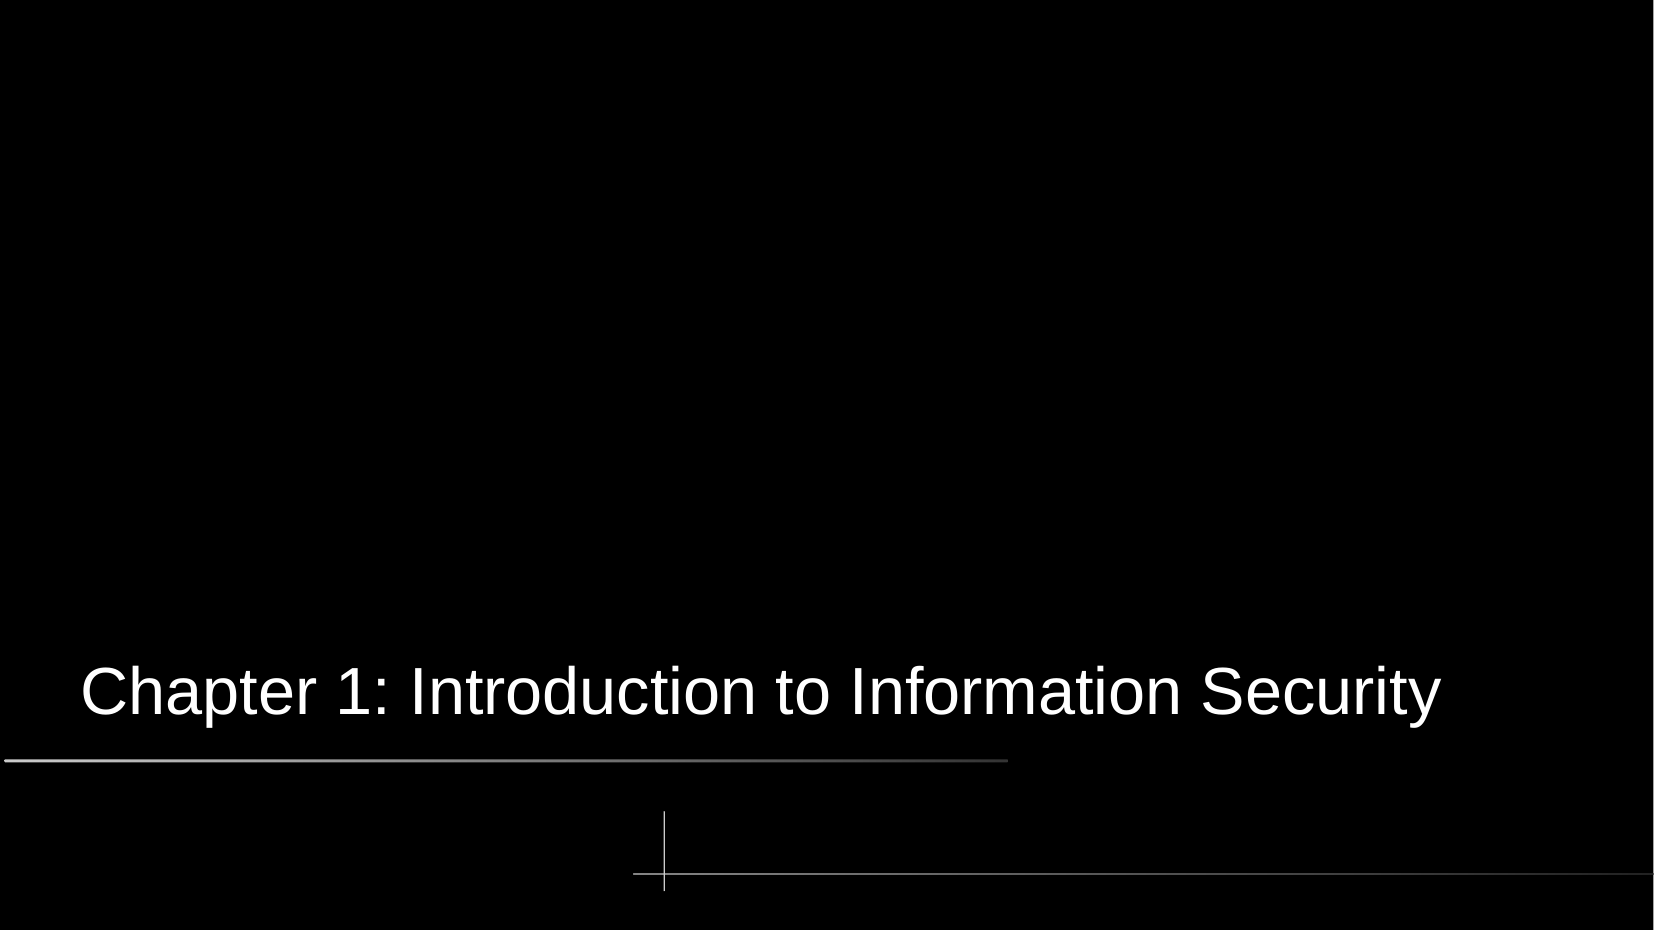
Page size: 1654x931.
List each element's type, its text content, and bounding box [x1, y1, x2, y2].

title Chapter 1: Introduction to Information Security [23, 637, 1501, 746]
